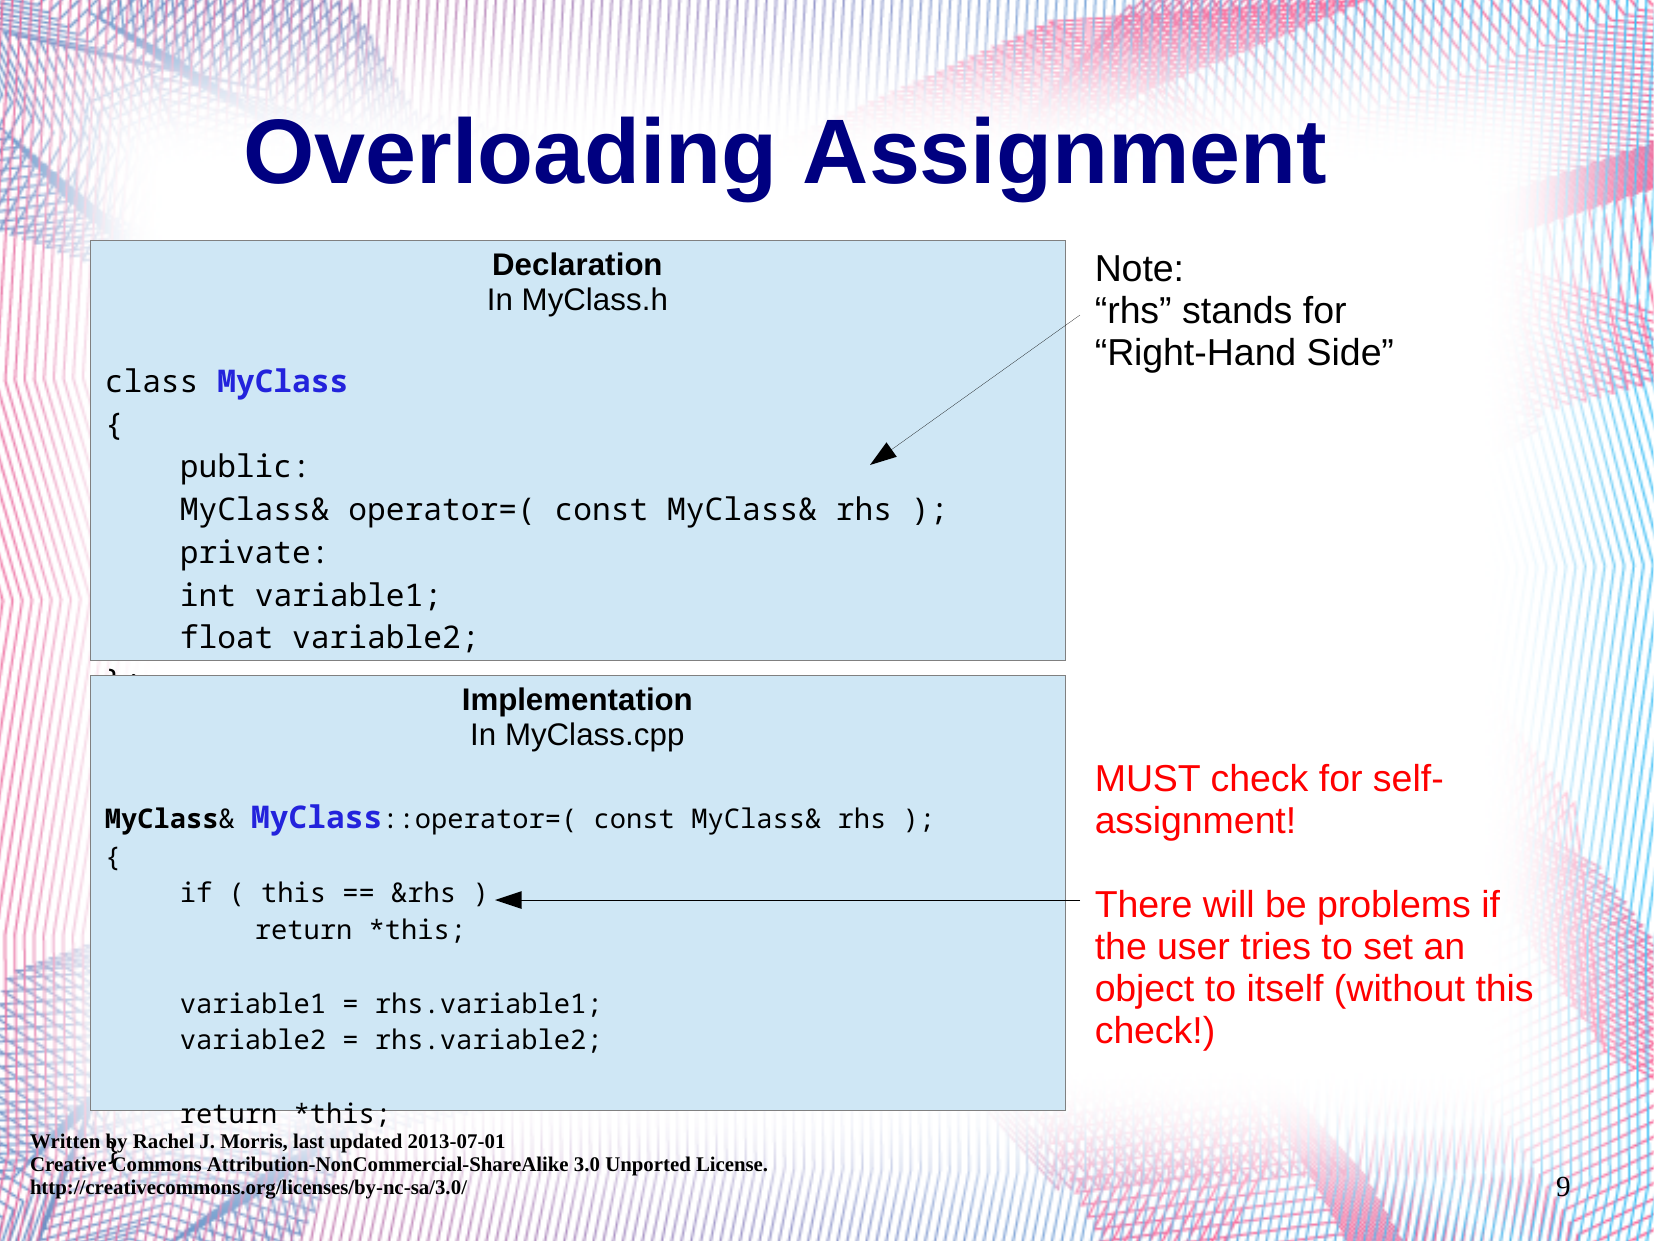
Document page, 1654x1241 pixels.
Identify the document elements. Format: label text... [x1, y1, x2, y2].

text_box Implementation In MyClass.cpp MyClass& MyClass::operator=( const MyClass& rhs ); { if ( this == &rhs ) return *this; variable1 = rhs.variable1; variable2 = rhs.variable2; return *this; } [90, 675, 1066, 1111]
picture [0, 0, 1654, 1241]
title Overloading Assignment [41, 47, 1531, 256]
text_box Note: “rhs” stands for “Right-Hand Side” [1080, 240, 1576, 381]
text_box Declaration In MyClass.h class MyClass { public: MyClass& operator=( const MyClass& rhs ); private: int variable1; float variable2; }; [90, 240, 1066, 661]
text_box MUST check for self-assignment! There will be problems if the user tries to set an object to itself (without this check!) [1080, 750, 1561, 1059]
